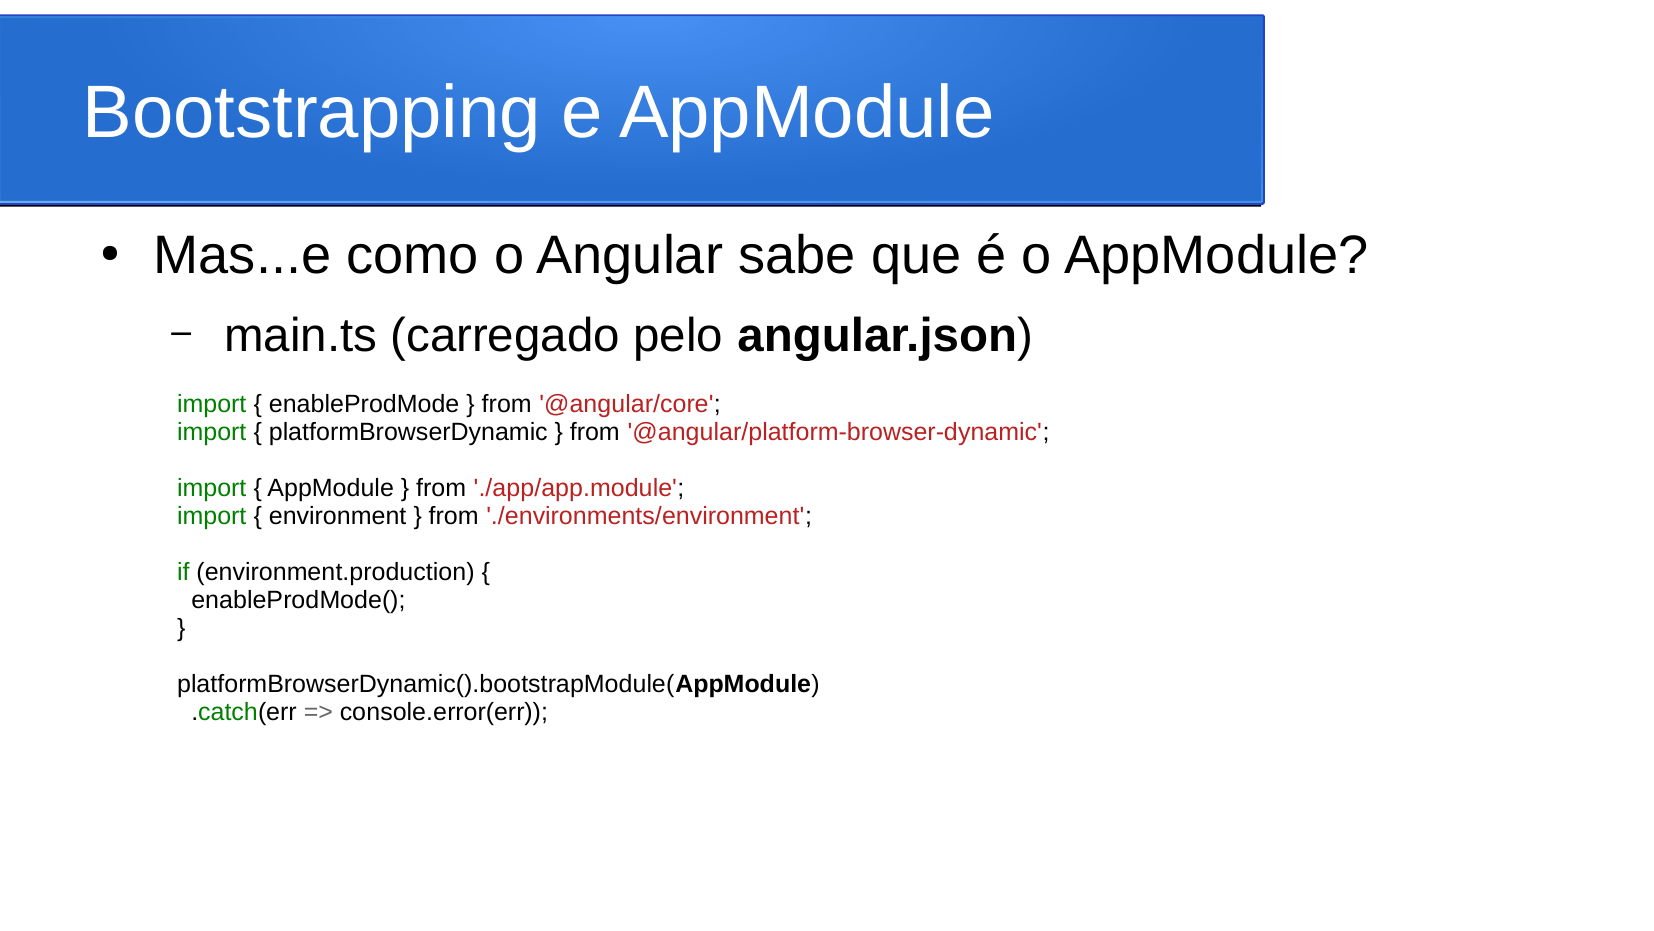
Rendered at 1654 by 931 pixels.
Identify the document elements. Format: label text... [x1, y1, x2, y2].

list Mas...e como o Angular sabe que é o AppModule? main.ts (carregado pelo angular.json) [82, 224, 1571, 764]
text_box import { enableProdMode } from '@angular/core'; import { platformBrowserDynamic } from '@angular/platform-browser-dynamic'; import { AppModule } from './app/app.module'; import { environment } from './environments/environment'; if (environment.production) { enableProdMode(); } platformBrowserDynamic().bootstrapModule(AppModule) .catch(err => console.error(err)); [177, 389, 1524, 726]
title Bootstrapping e AppModule [82, 35, 1235, 189]
